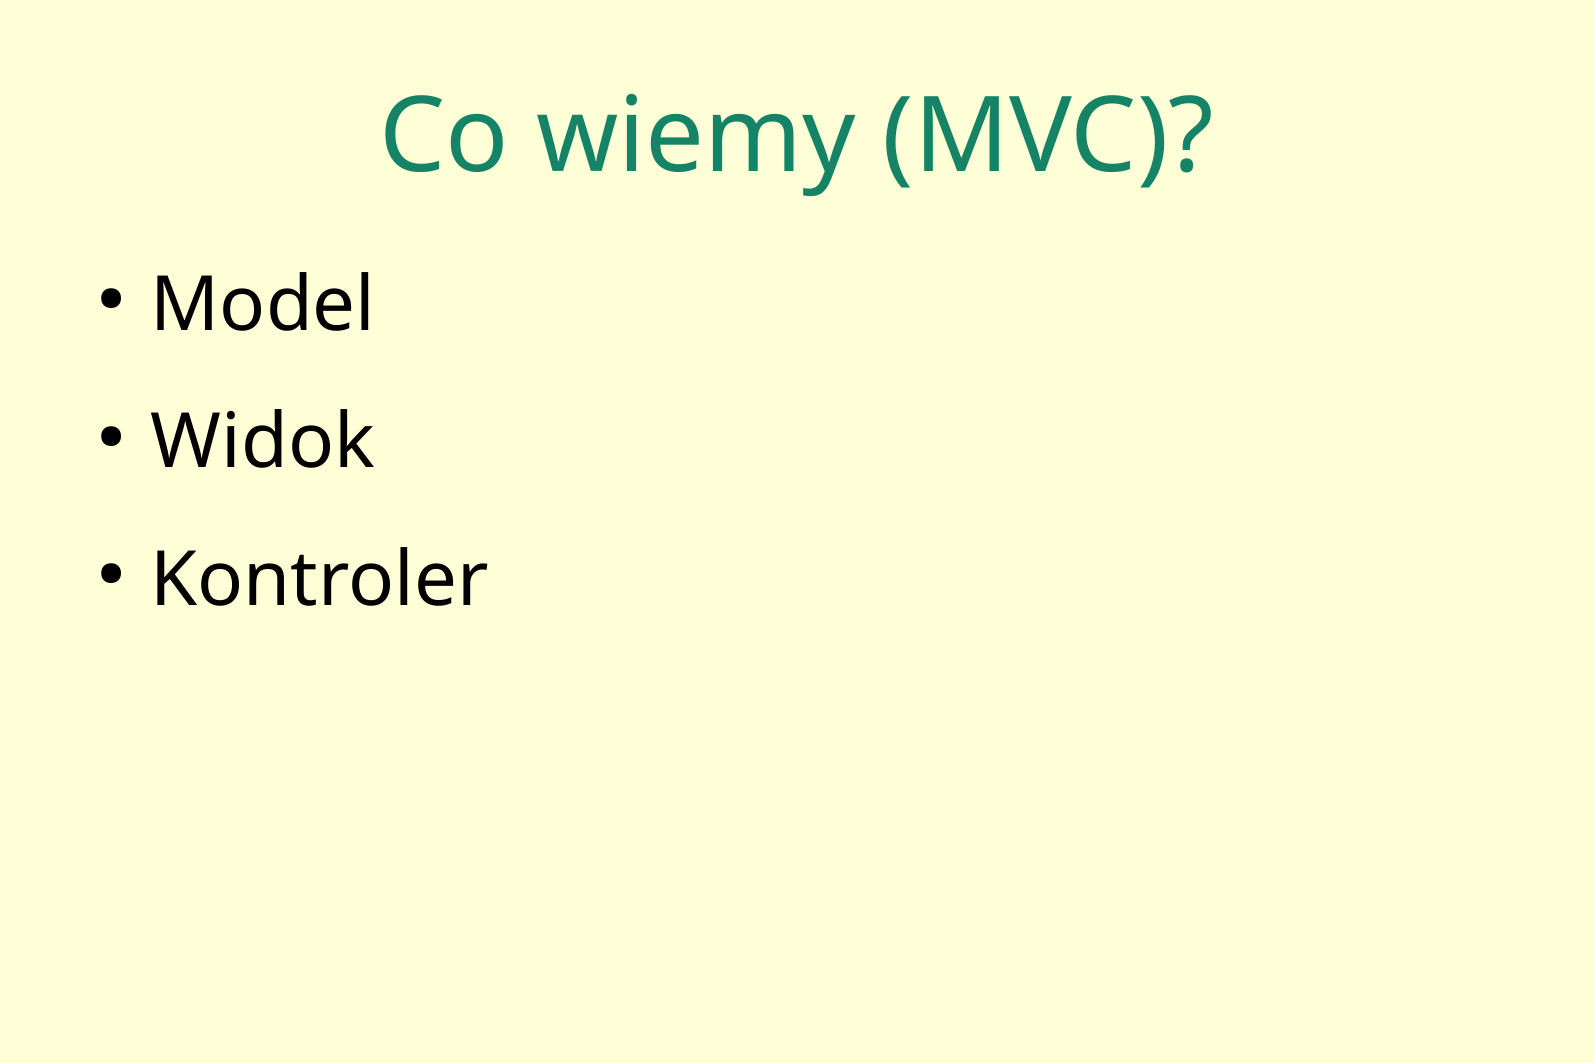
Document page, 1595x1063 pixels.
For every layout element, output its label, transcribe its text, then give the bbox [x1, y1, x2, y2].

title Co wiemy (MVC)? [79, 42, 1515, 220]
list Model Widok Kontroler [79, 248, 1515, 866]
